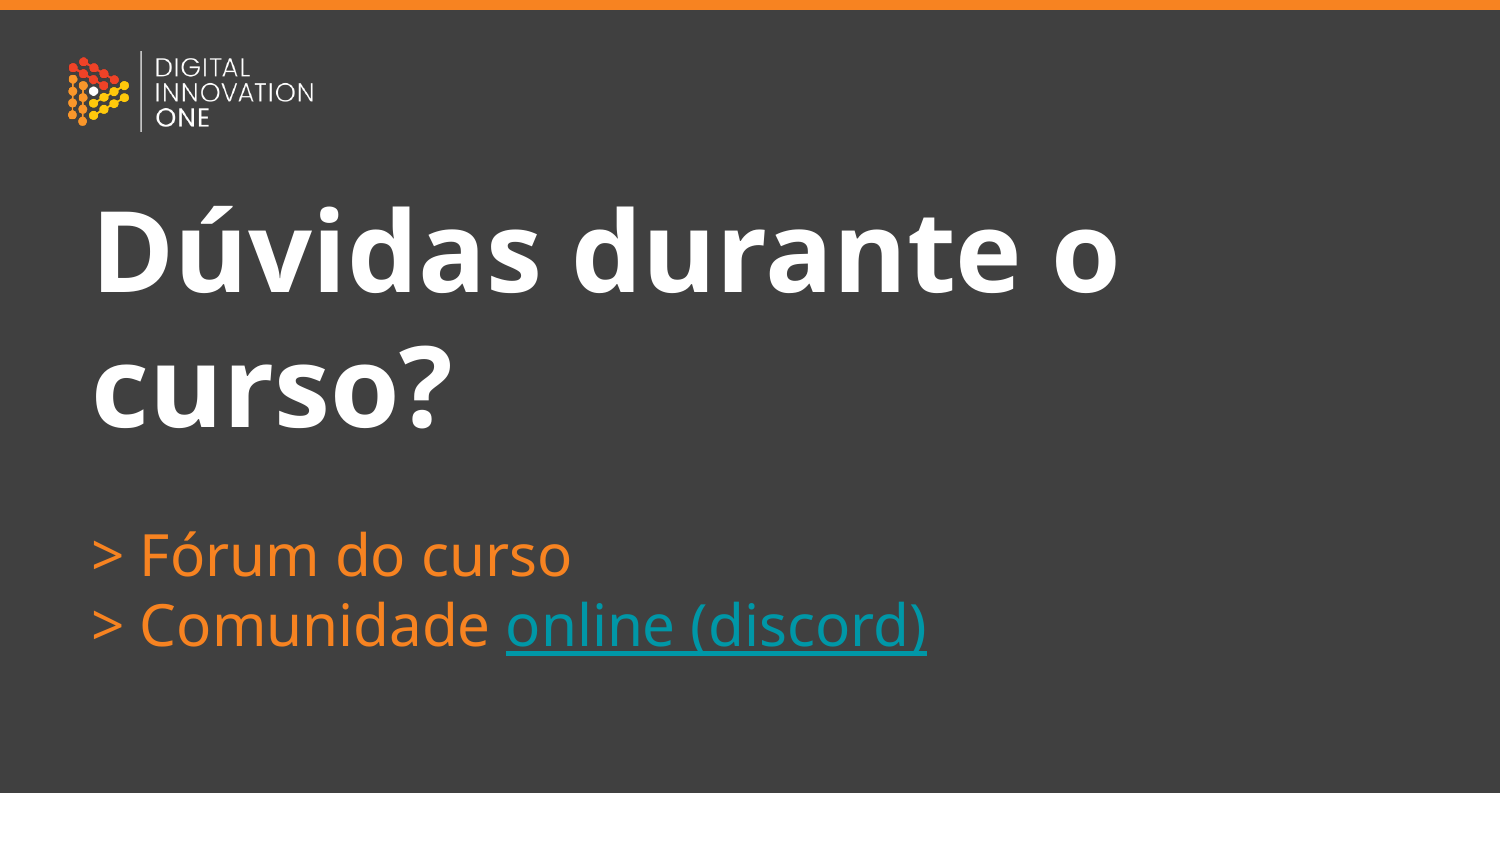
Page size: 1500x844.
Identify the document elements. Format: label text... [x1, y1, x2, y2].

picture [51, 42, 330, 140]
text_box Dúvidas durante o curso? [76, 185, 1475, 446]
text_box > Fórum do curso > Comunidade online (discord) [76, 457, 1093, 729]
text_box [0, 0, 1500, 844]
